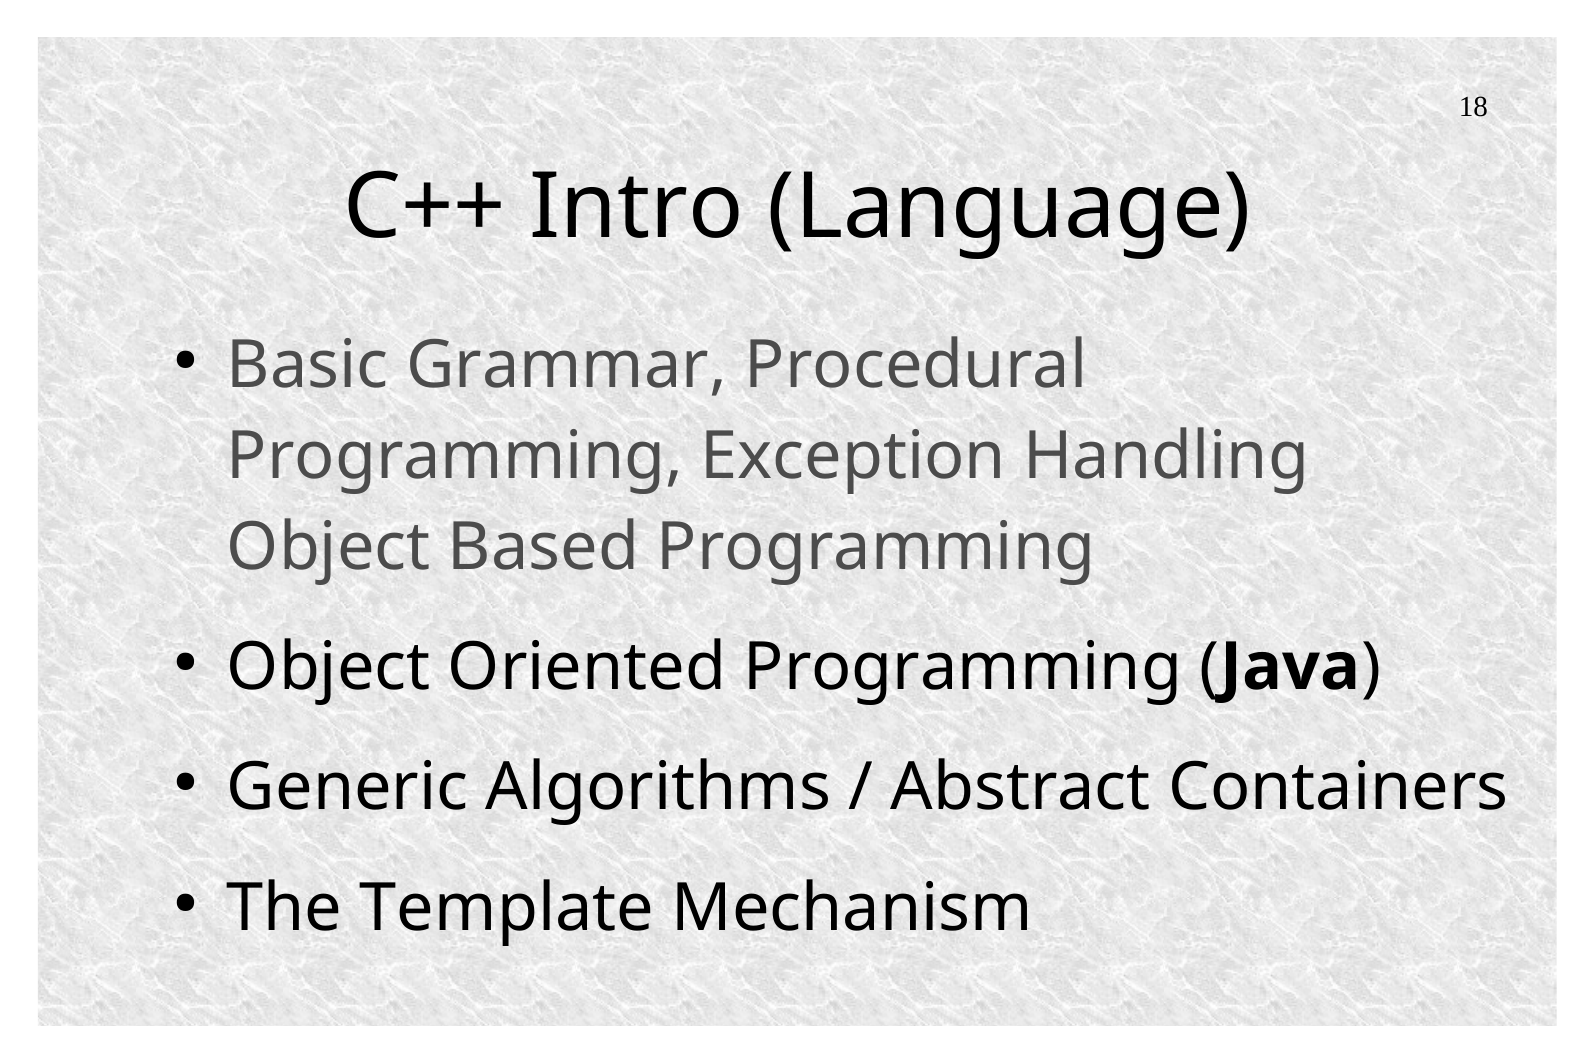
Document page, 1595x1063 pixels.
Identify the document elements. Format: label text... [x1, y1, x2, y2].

picture [37, 37, 1557, 1026]
title C++ Intro (Language) [149, 119, 1447, 285]
list Basic Grammar, Procedural Programming, Exception Handling Object Based Programming Object Oriented Programming (Java) Generic Algorithms / Abstract Containers The Template Mechanism [155, 316, 1515, 1026]
